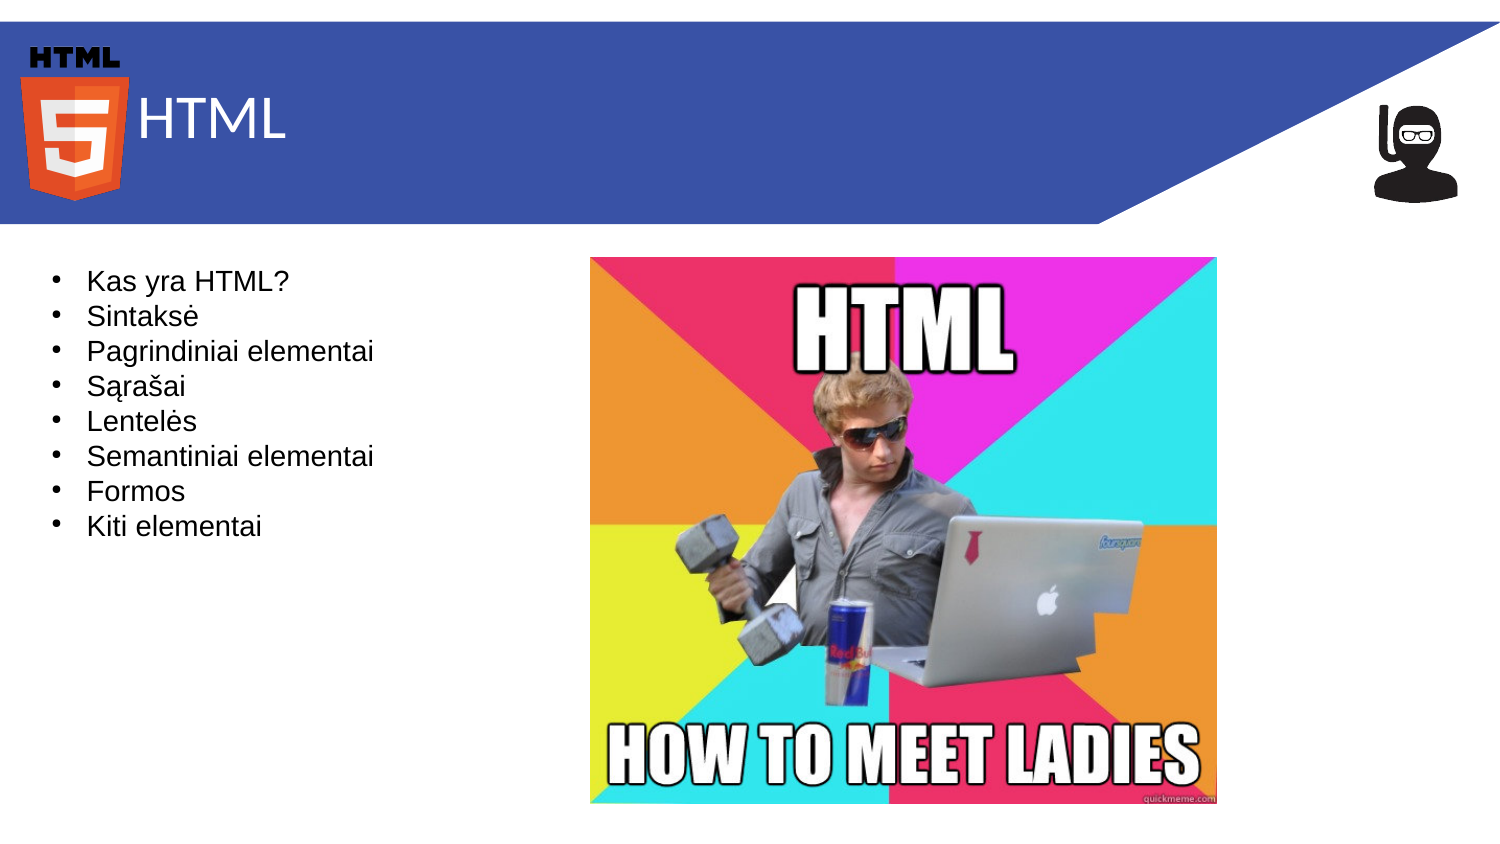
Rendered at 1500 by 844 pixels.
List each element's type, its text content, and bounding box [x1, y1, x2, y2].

text_box Kas yra HTML? Sintaksė Pagrindiniai elementai Sąrašai Lentelės Semantiniai elementai Formos Kiti elementai [36, 247, 1389, 789]
picture [1326, 167, 1500, 211]
text_box [1096, 167, 1500, 227]
picture [590, 257, 1217, 804]
text_box [1404, 23, 1500, 72]
title HTML [122, 72, 1500, 167]
picture [20, 46, 130, 201]
